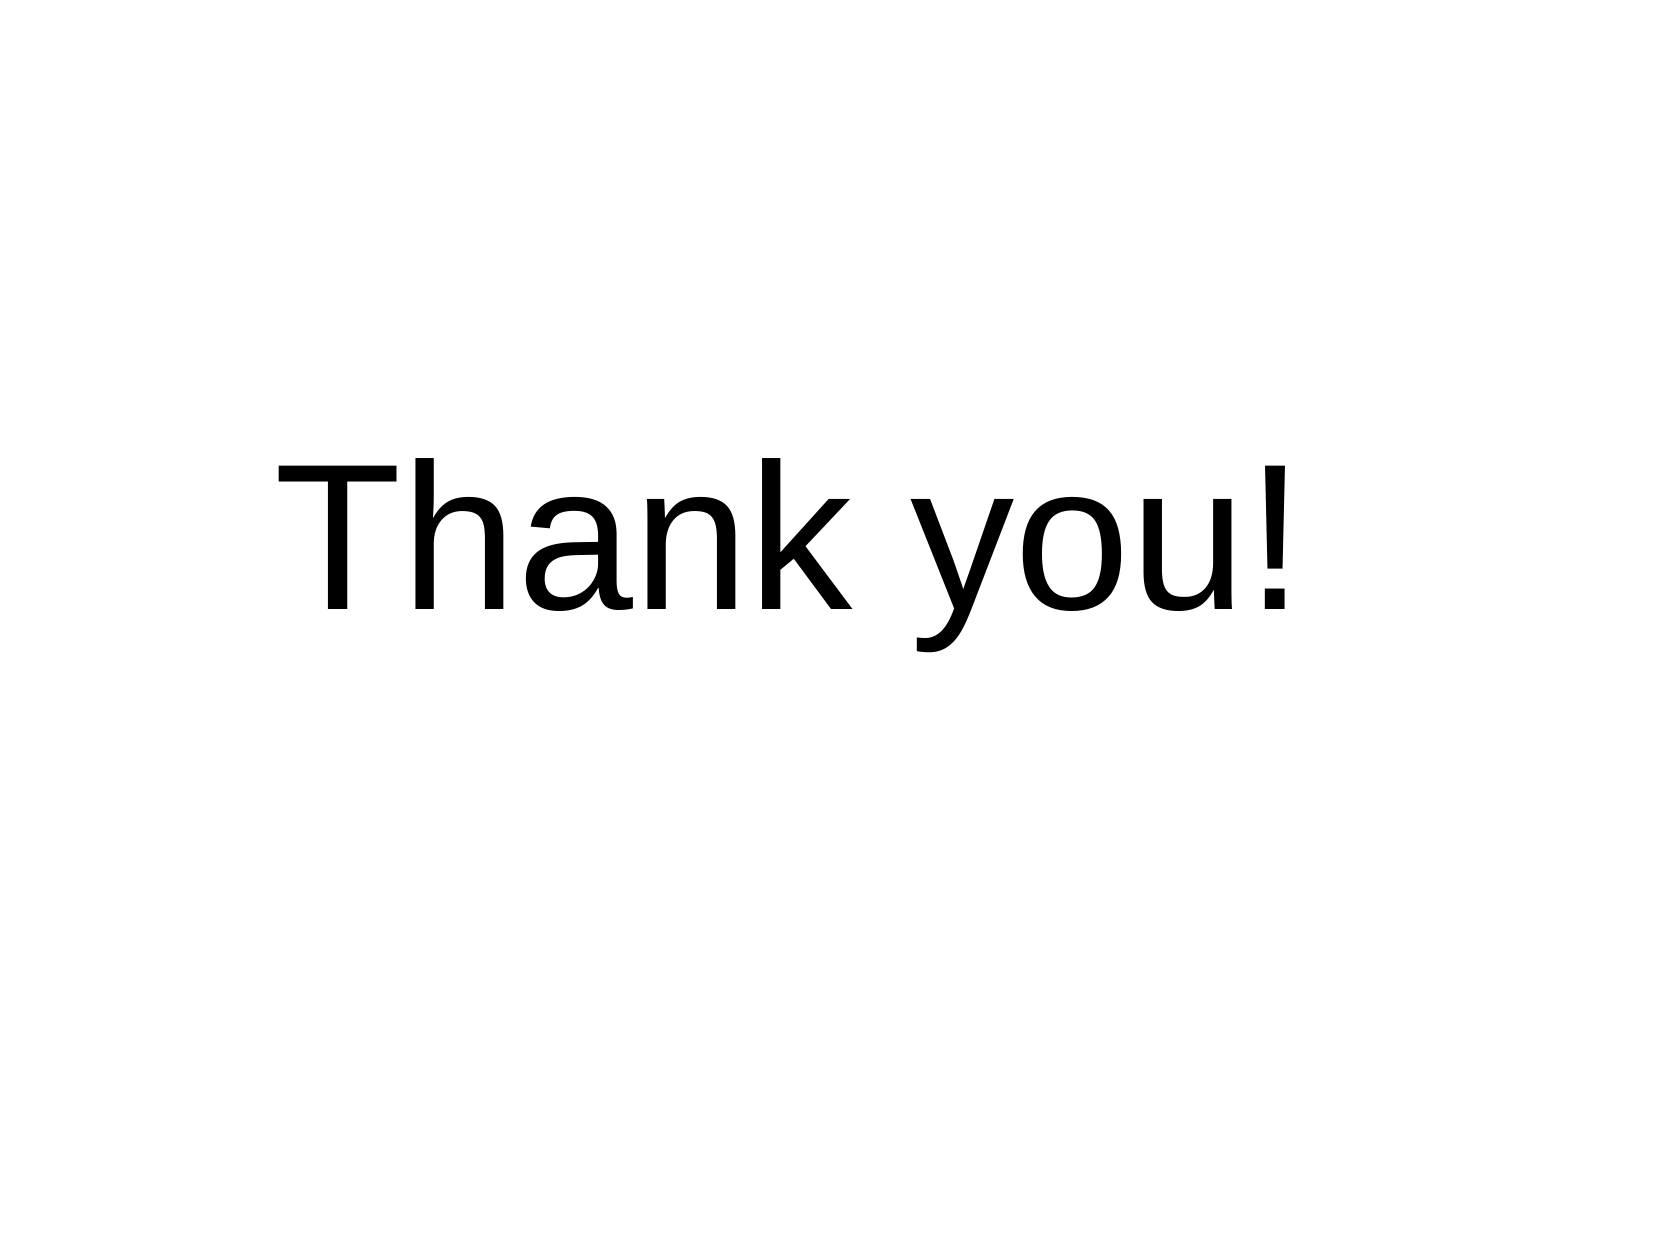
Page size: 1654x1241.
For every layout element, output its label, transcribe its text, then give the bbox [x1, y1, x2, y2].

text_box Thank you! [259, 413, 1458, 731]
